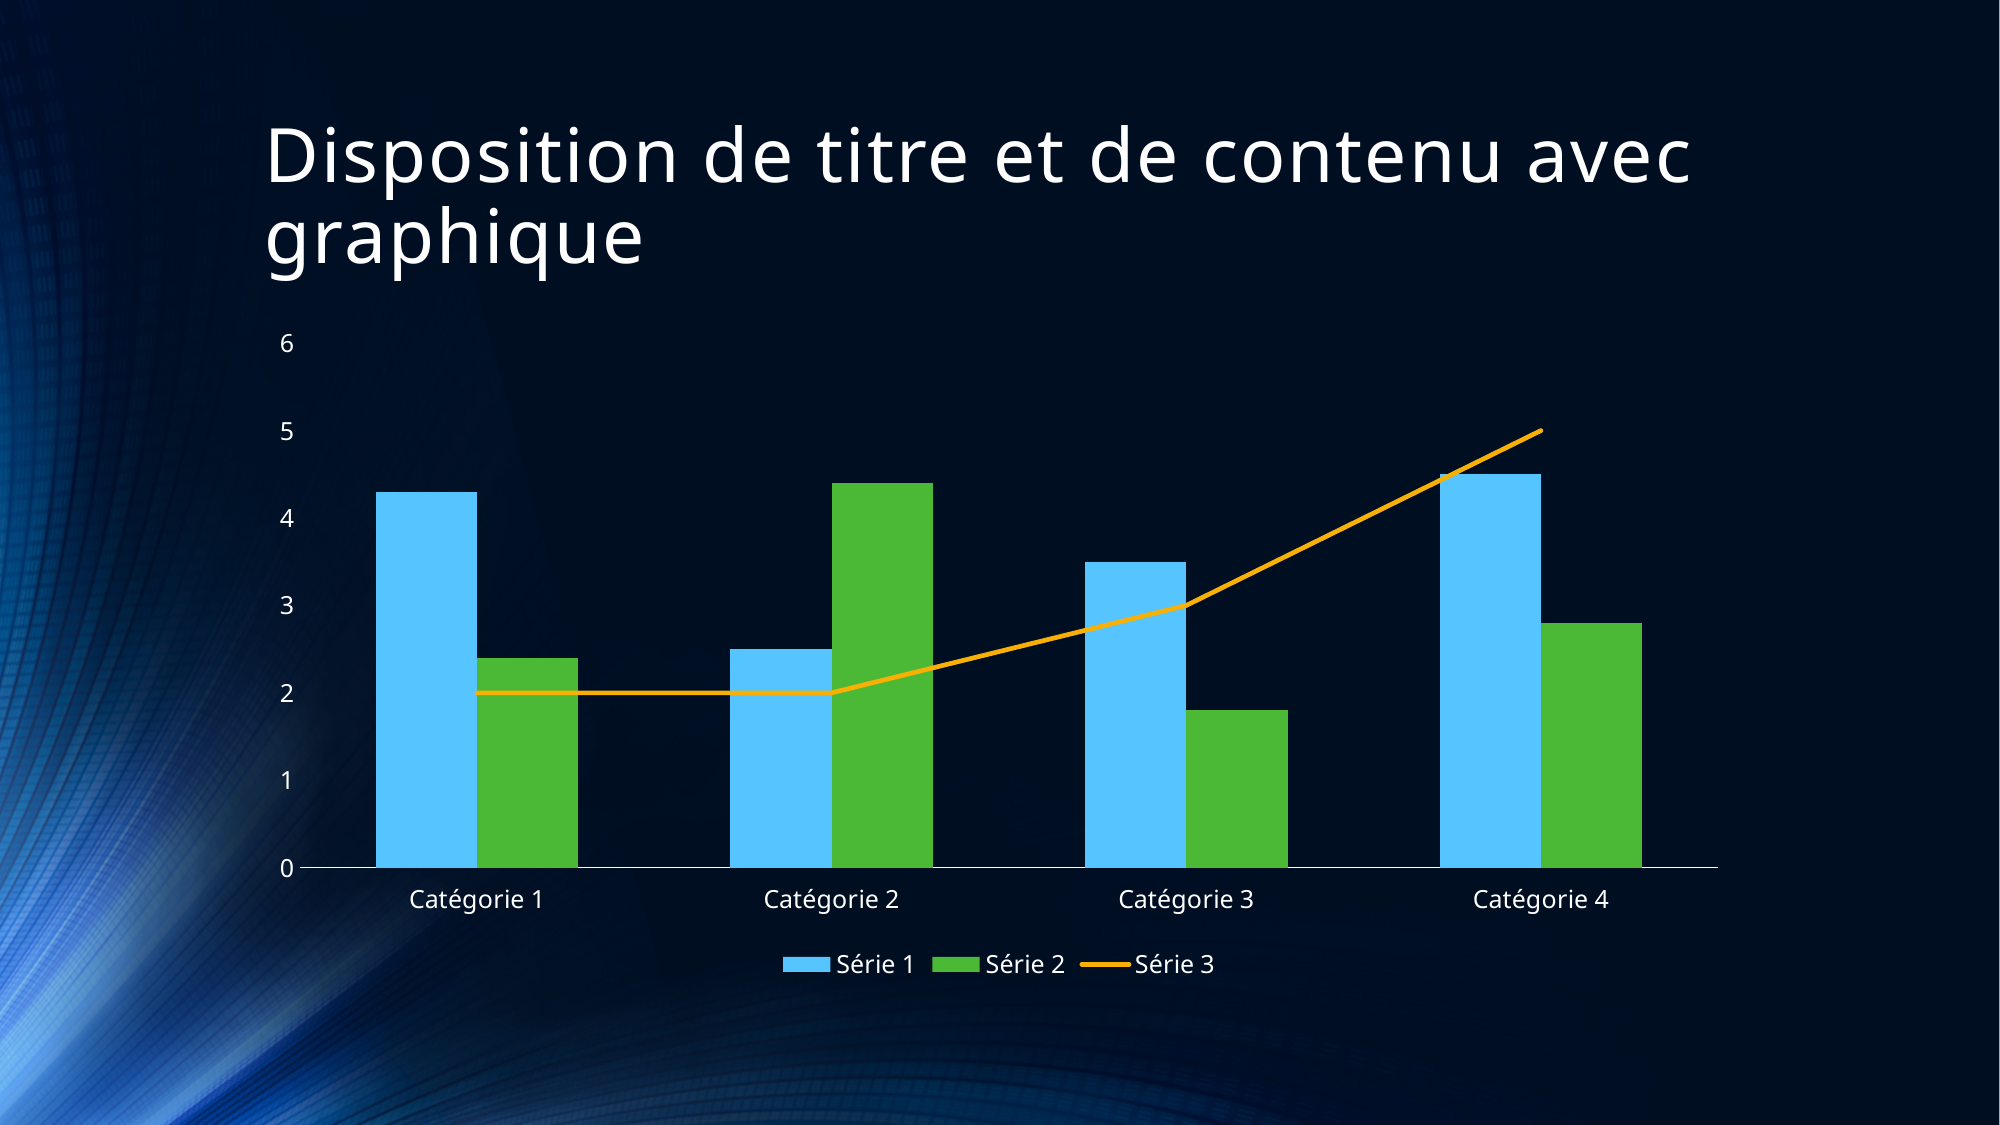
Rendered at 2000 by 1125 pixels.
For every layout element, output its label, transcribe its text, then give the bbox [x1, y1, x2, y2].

chart [249, 312, 1749, 988]
title Disposition de titre et de contenu avec graphique [249, 62, 1750, 288]
